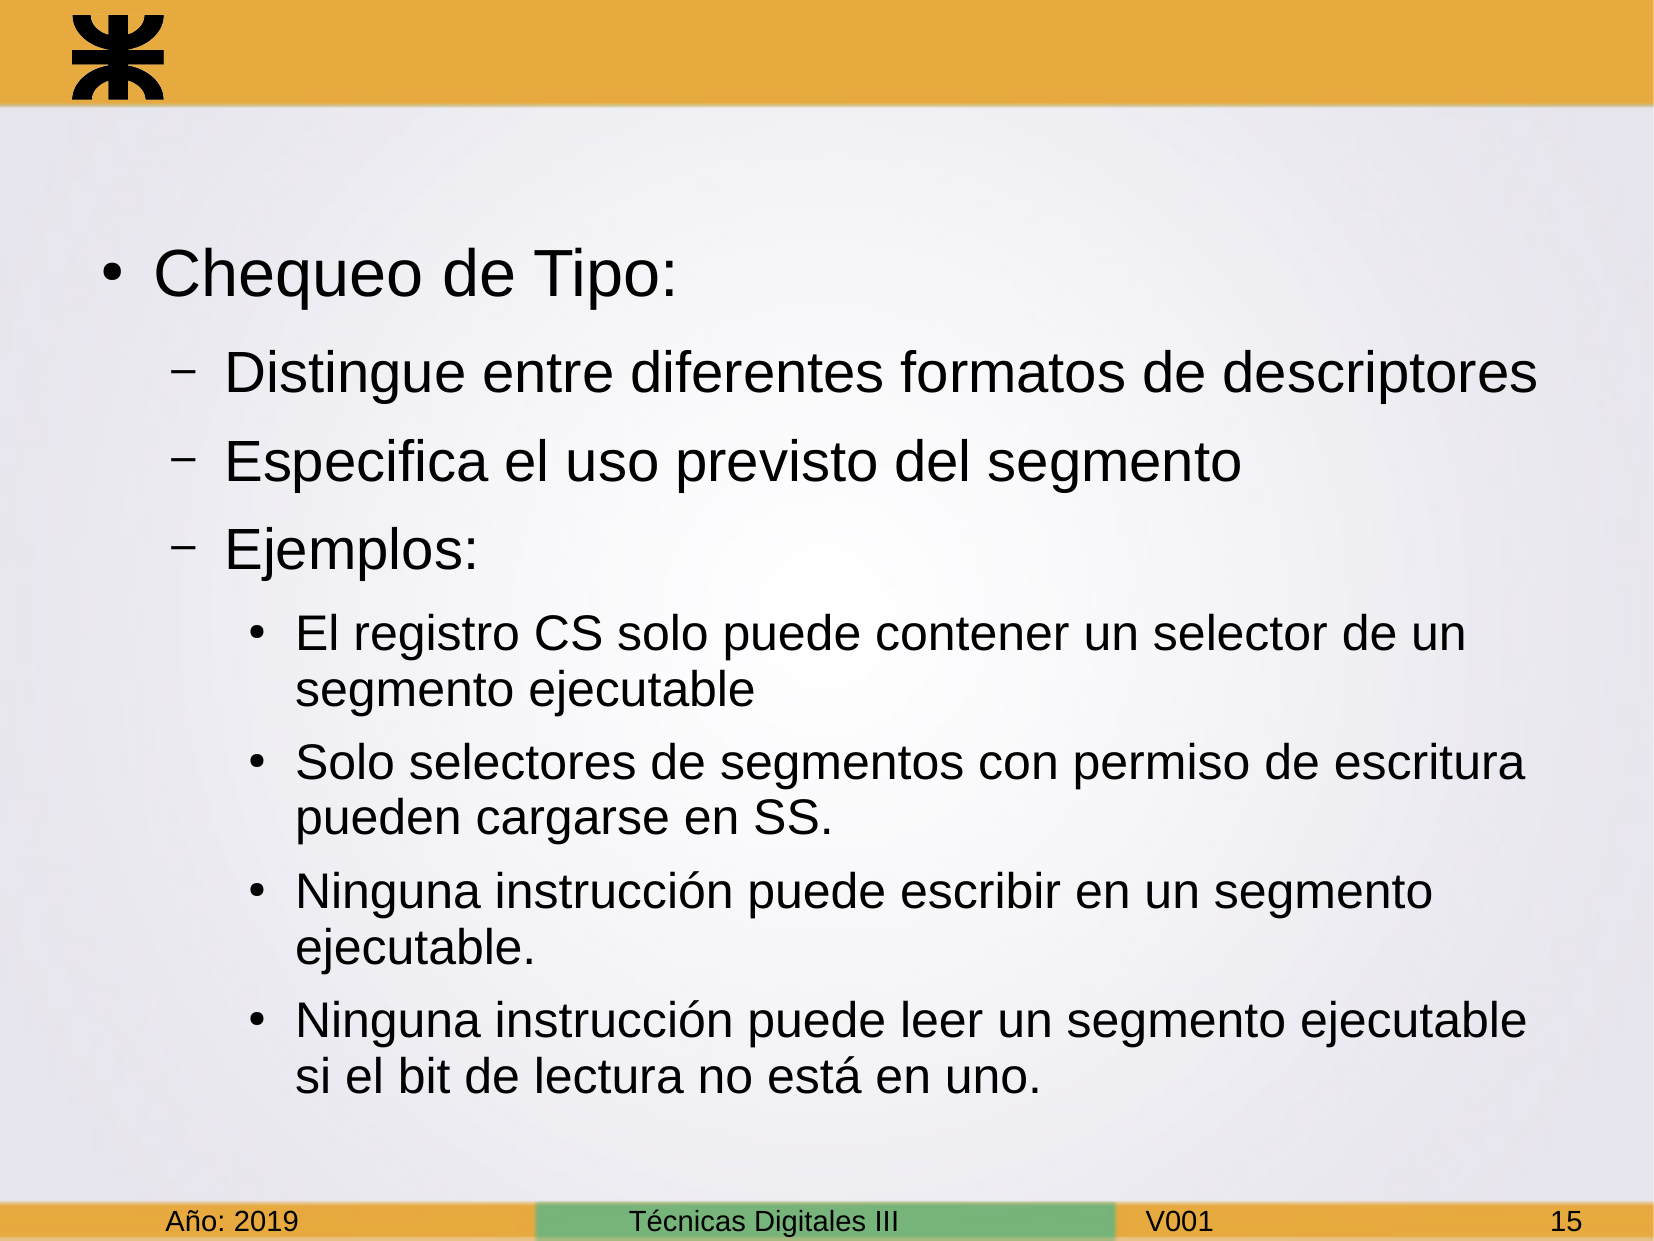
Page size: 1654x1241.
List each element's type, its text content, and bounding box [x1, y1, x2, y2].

picture [0, 0, 1654, 1241]
list Chequeo de Tipo: Distingue entre diferentes formatos de descriptores Especifica el uso previsto del segmento Ejemplos: El registro CS solo puede contener un selector de un segmento ejecutable Solo selectores de segmentos con permiso de escritura pueden cargarse en SS. Ninguna instrucción puede escribir en un segmento ejecutable. Ninguna instrucción puede leer un segmento ejecutable si el bit de lectura no está en uno. [82, 236, 1571, 956]
